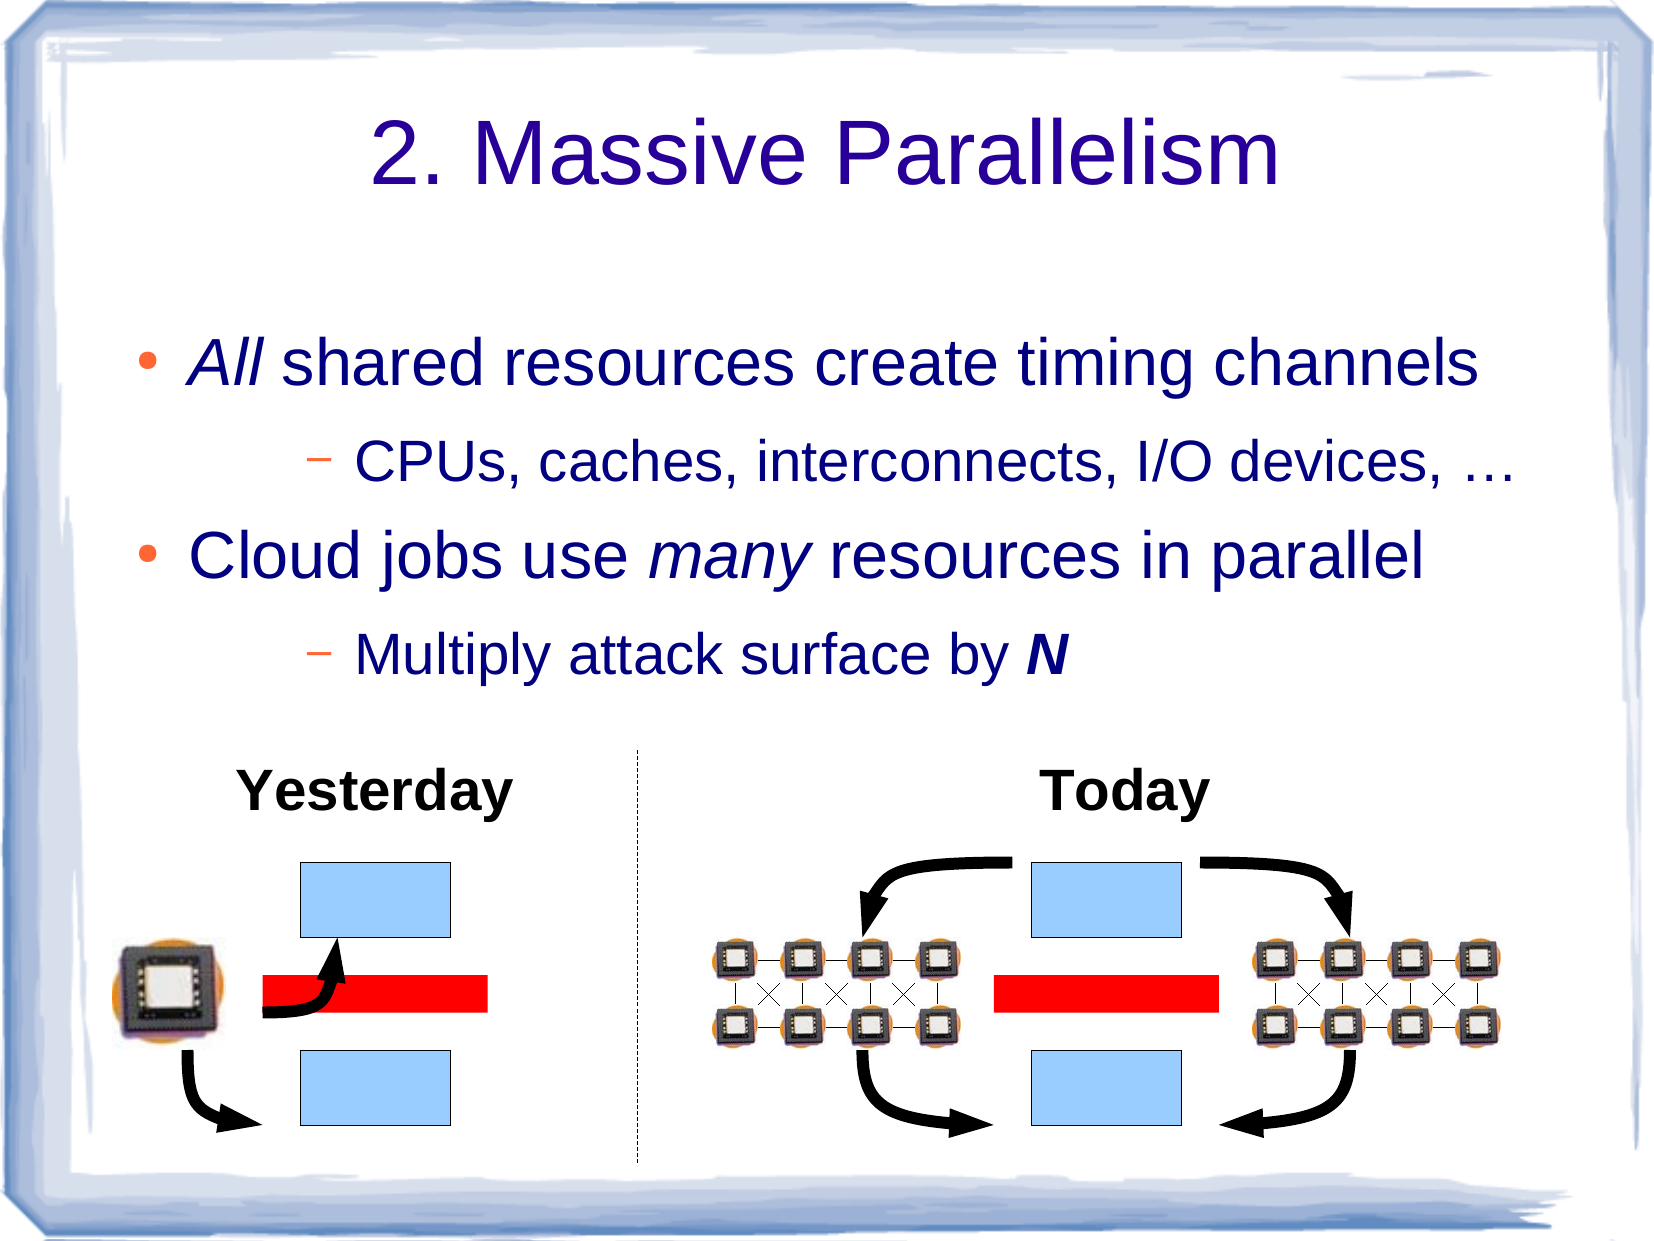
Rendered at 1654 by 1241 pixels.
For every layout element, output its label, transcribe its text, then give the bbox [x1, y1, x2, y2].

text_box Today [937, 750, 1313, 830]
text_box [993, 975, 1219, 1013]
list All shared resources create timing channels CPUs, caches, interconnects, I/O devices, … Cloud jobs use many resources in parallel Multiply attack surface by N [118, 324, 1571, 687]
text_box [262, 975, 324, 1006]
text_box [300, 862, 451, 938]
text_box Yesterday [187, 750, 563, 830]
title 2. Massive Parallelism [82, 49, 1571, 257]
text_box [316, 975, 488, 1013]
picture [0, 0, 1654, 1241]
text_box [300, 1050, 451, 1126]
text_box [1031, 862, 1182, 938]
text_box [1031, 1050, 1182, 1126]
